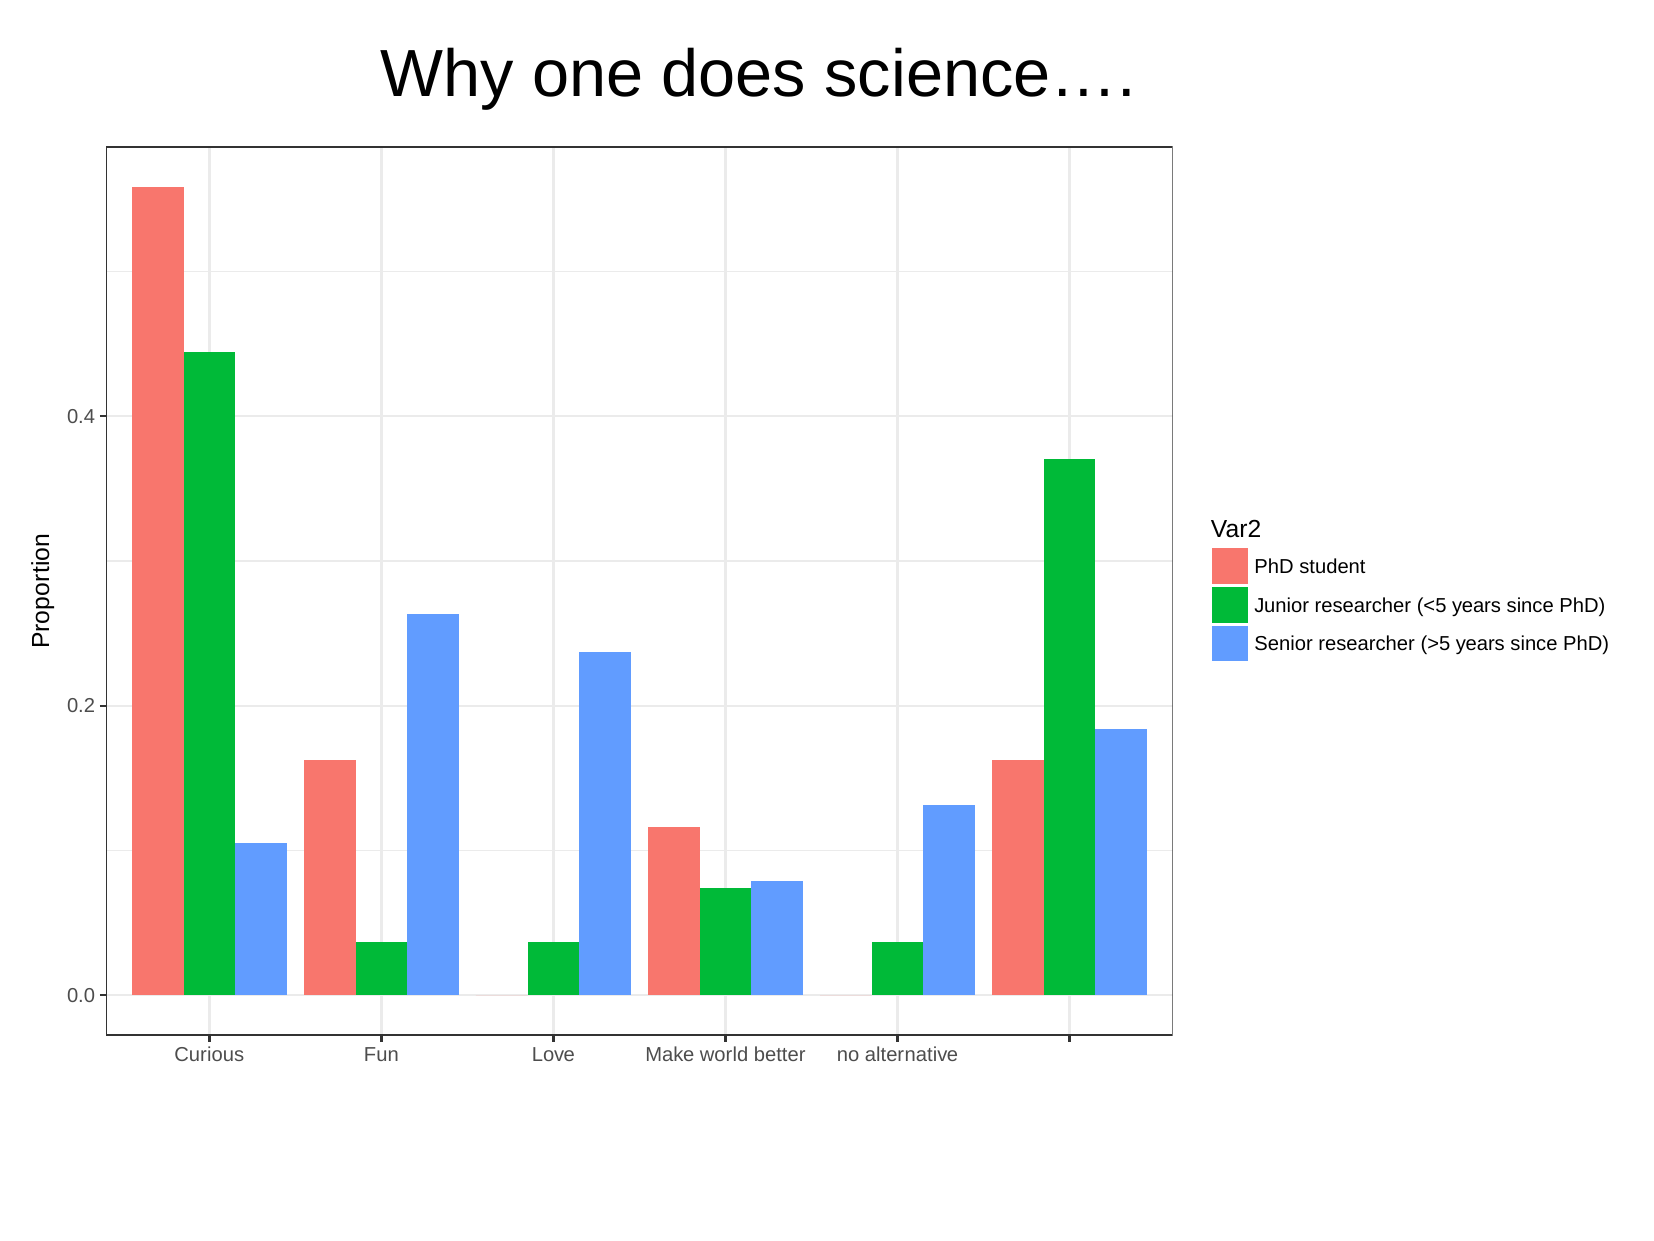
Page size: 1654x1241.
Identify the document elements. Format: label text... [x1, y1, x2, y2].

picture [19, 134, 1635, 1104]
text_box Why one does science…. [143, 28, 1374, 118]
